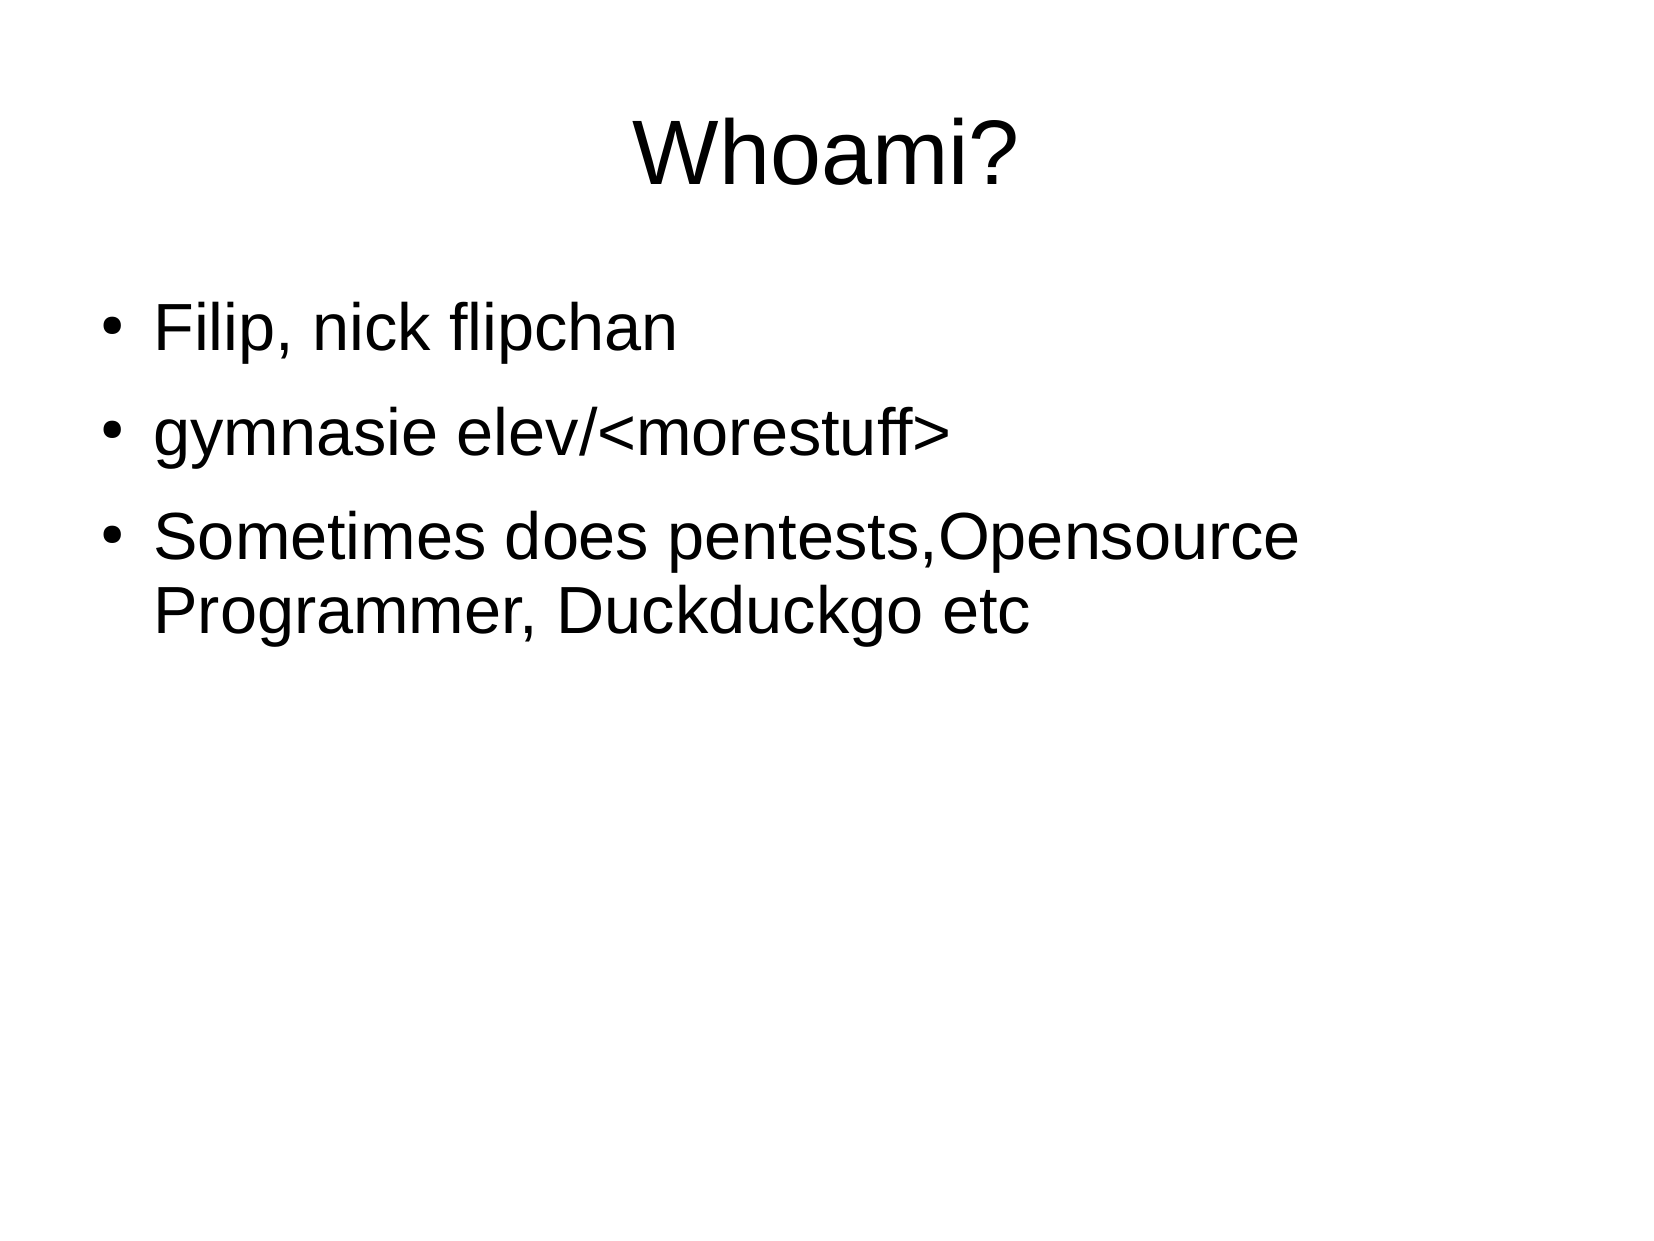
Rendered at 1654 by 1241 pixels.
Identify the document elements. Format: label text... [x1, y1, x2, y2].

list Filip, nick flipchan gymnasie elev/<morestuff> Sometimes does pentests,Opensource Programmer, Duckduckgo etc [82, 290, 1571, 1010]
title Whoami? [82, 49, 1571, 257]
